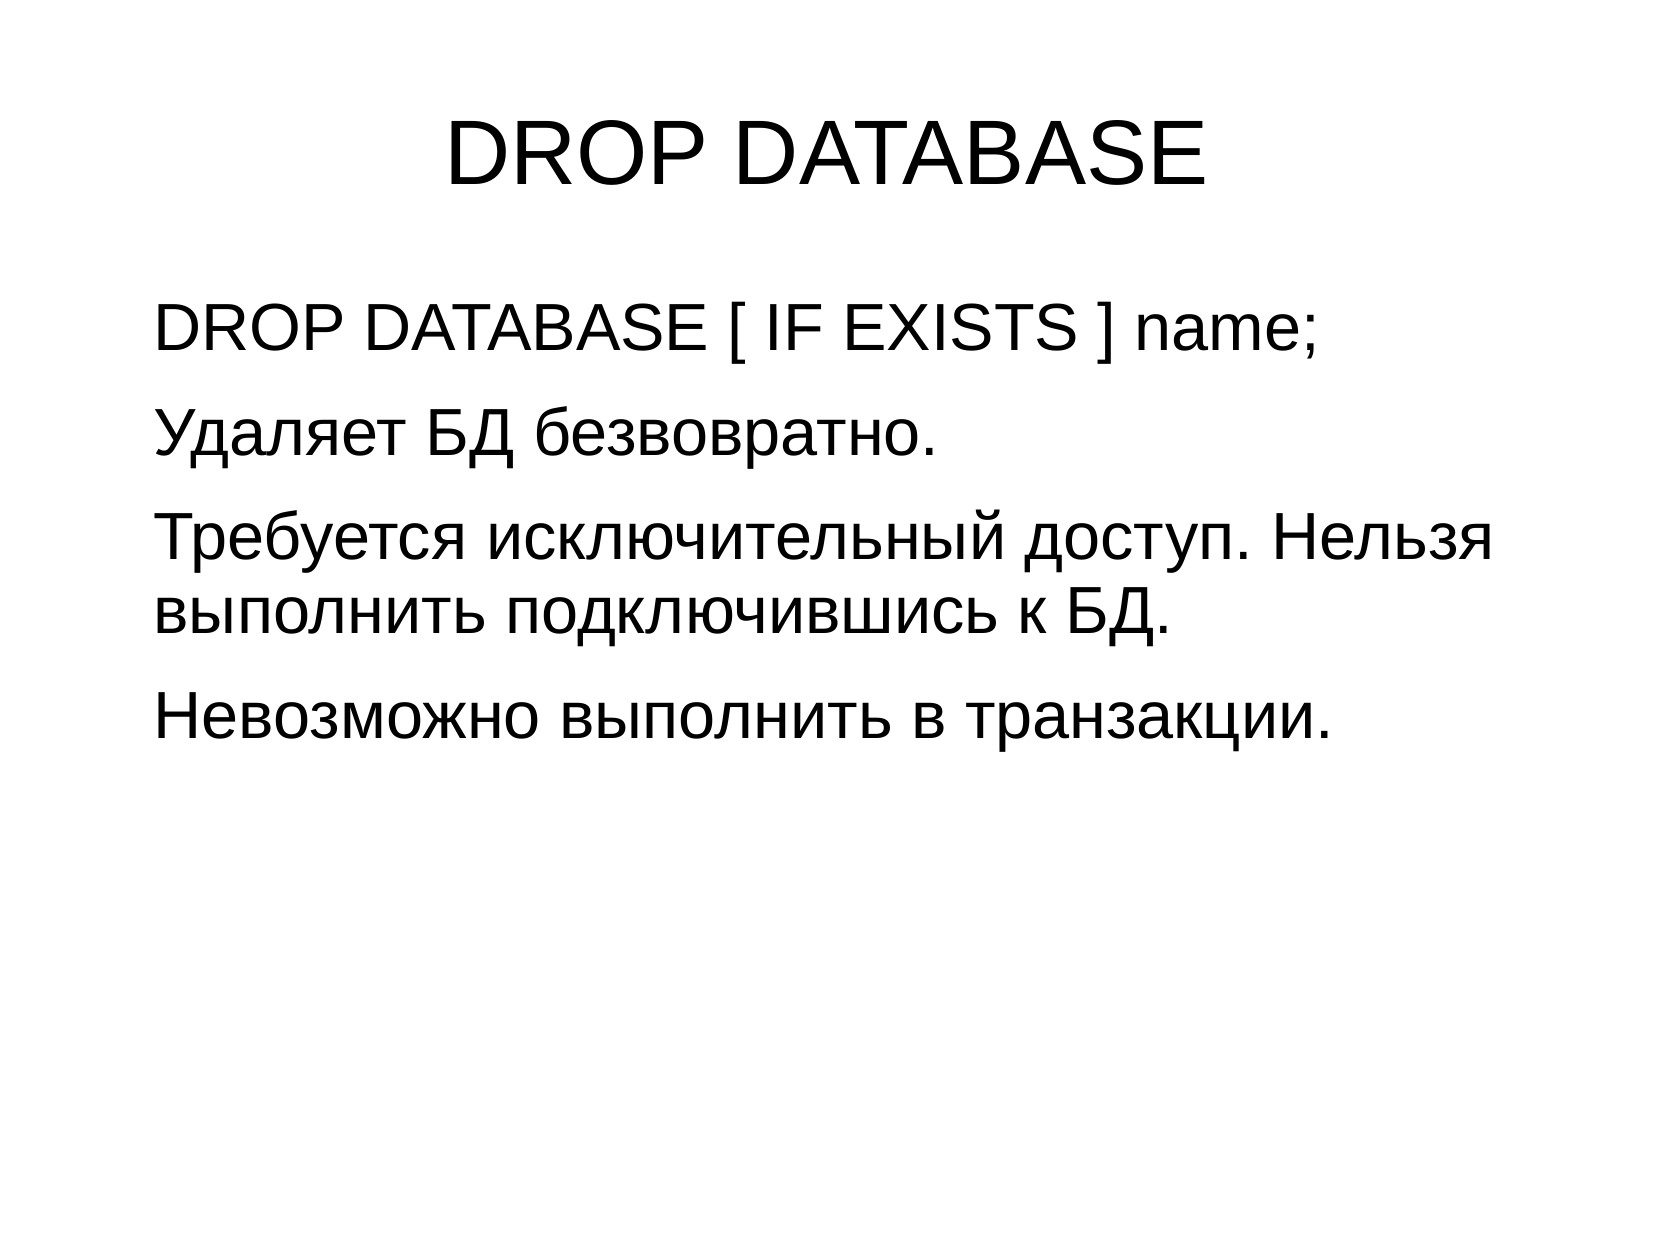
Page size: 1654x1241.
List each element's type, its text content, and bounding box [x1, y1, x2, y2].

list DROP DATABASE [ IF EXISTS ] name; Удаляет БД безвовратно. Требуется исключительный доступ. Нельзя выполнить подключившись к БД. Невозможно выполнить в транзакции. [82, 290, 1571, 1010]
title DROP DATABASE [82, 49, 1571, 257]
